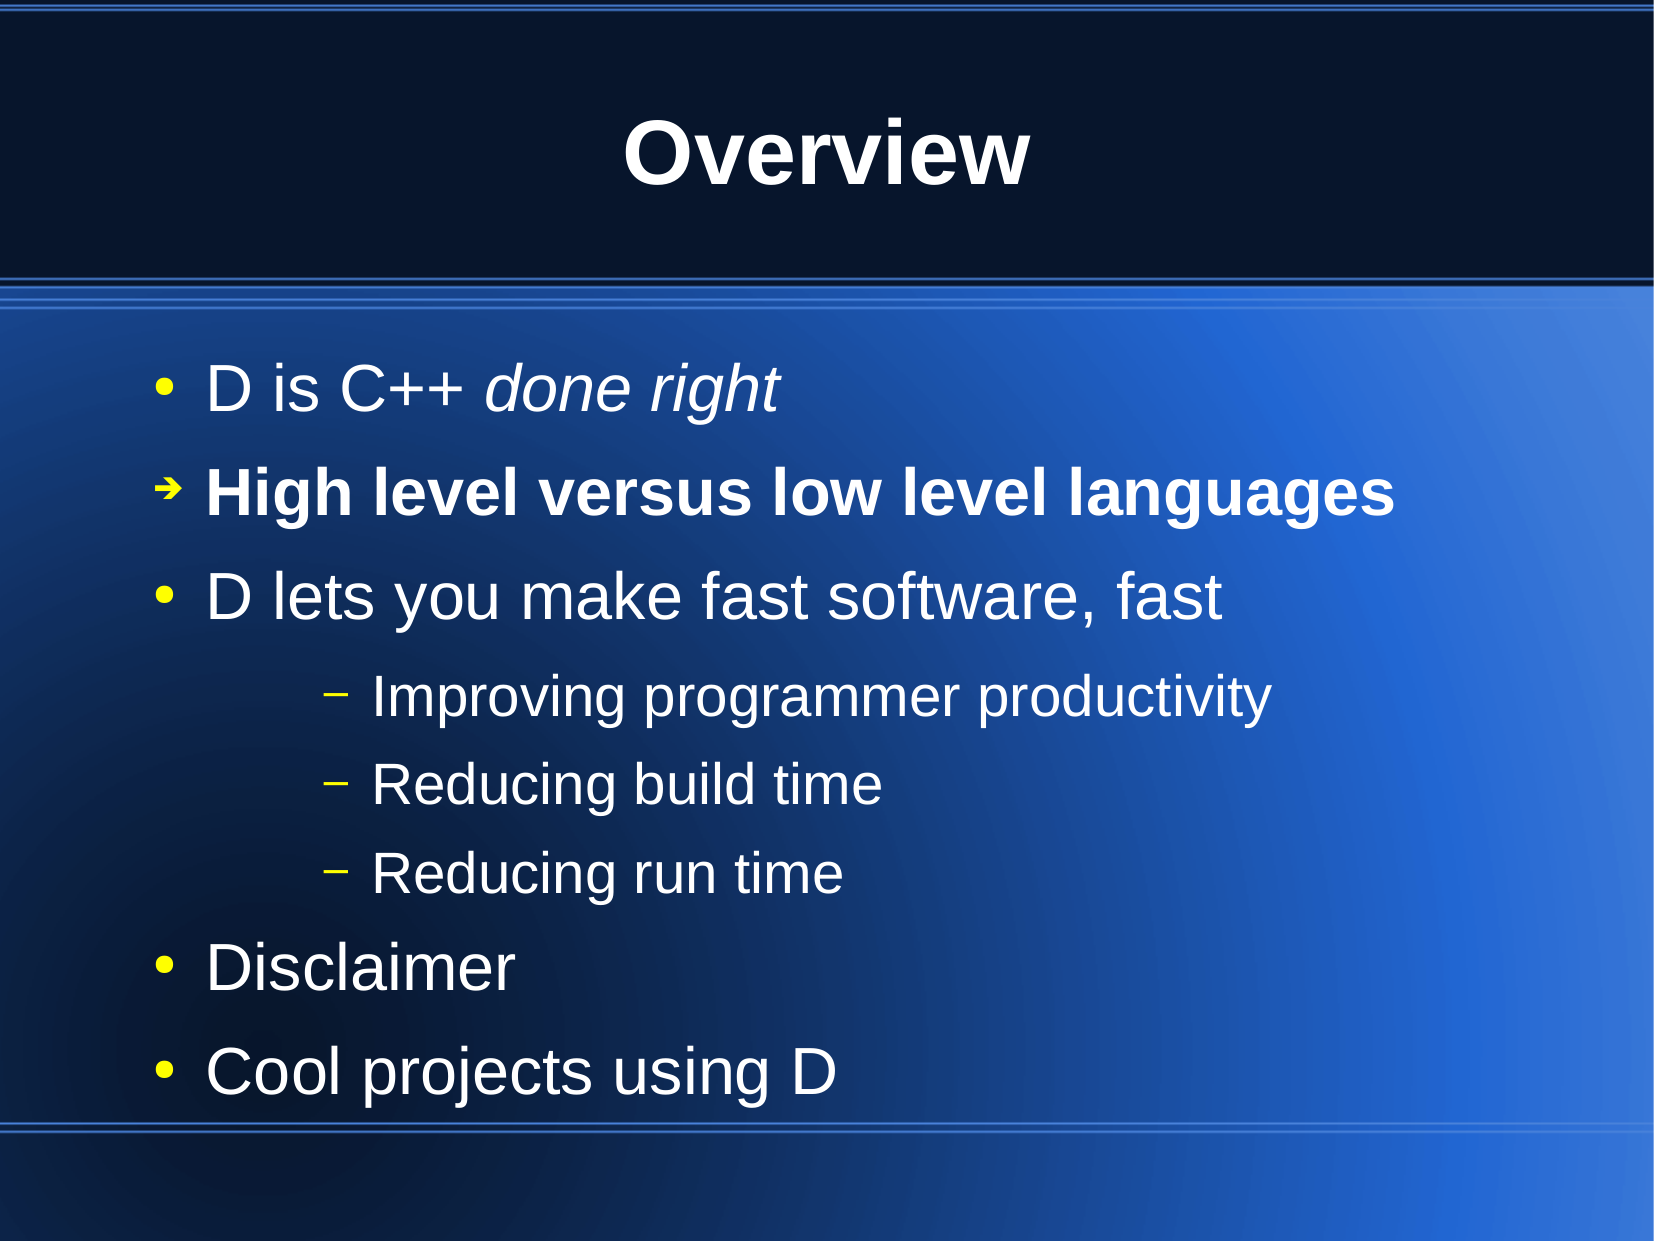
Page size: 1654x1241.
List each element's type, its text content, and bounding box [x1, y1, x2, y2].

picture [0, 0, 1654, 1241]
list D is C++ done right High level versus low level languages D lets you make fast software, fast Improving programmer productivity Reducing build time Reducing run time Disclaimer Cool projects using D [134, 350, 1516, 1133]
title Overview [82, 49, 1571, 257]
